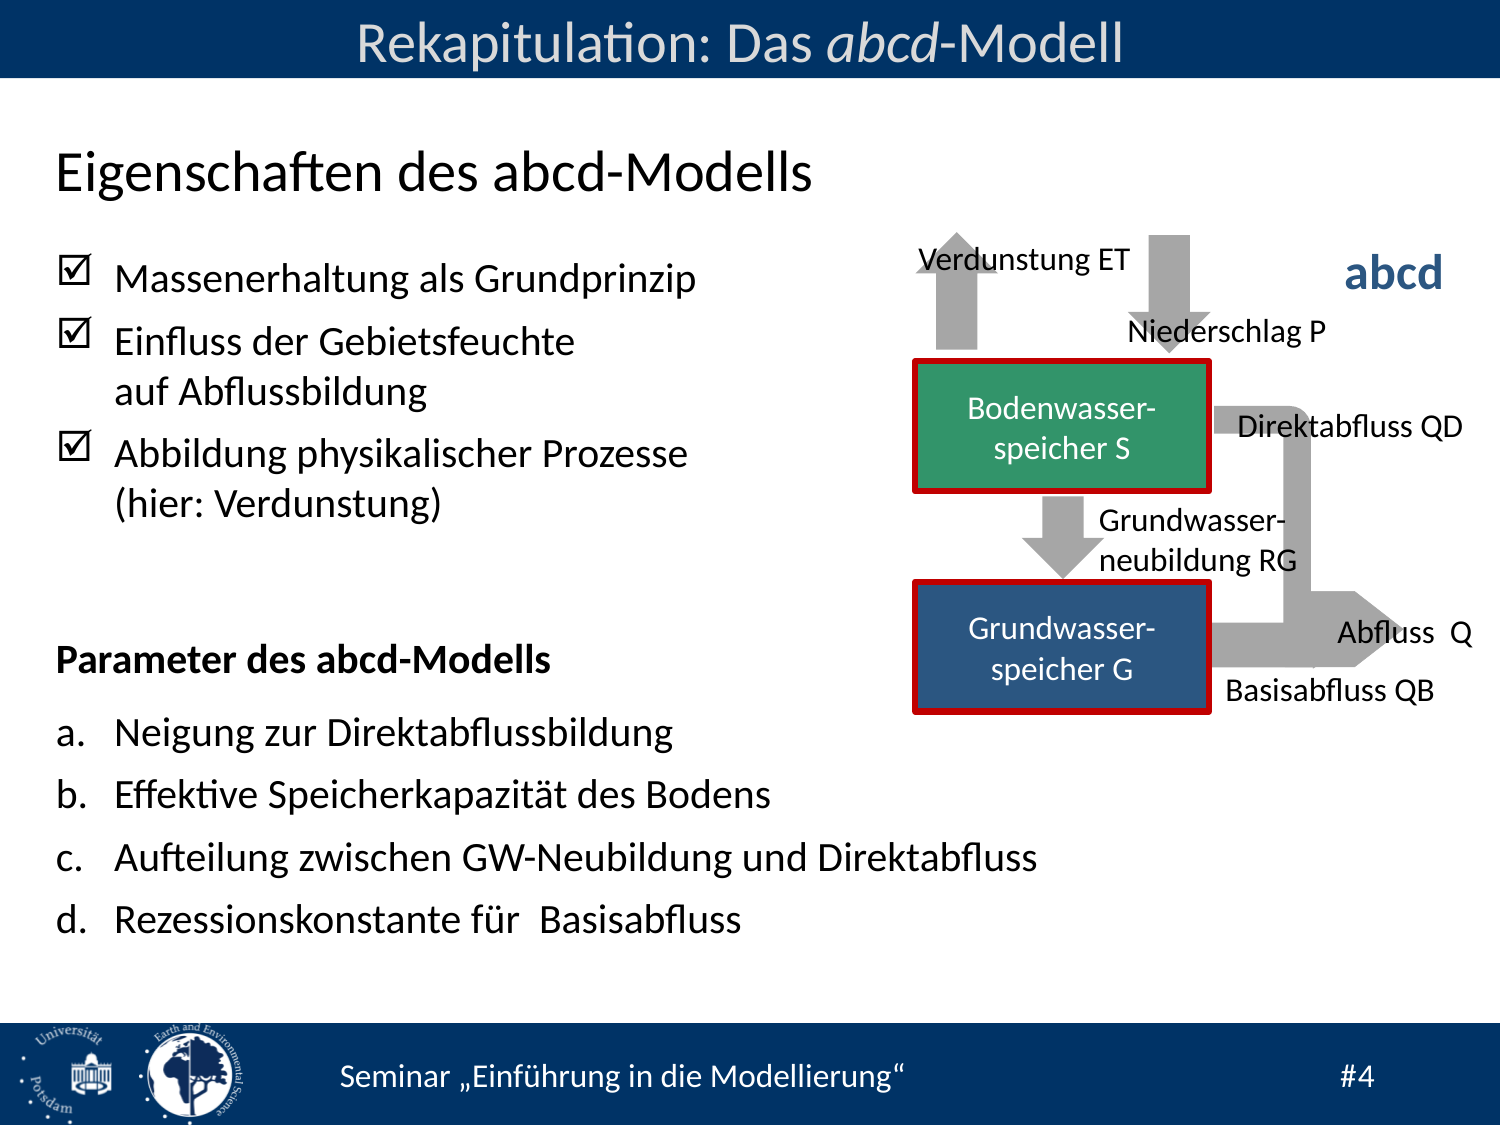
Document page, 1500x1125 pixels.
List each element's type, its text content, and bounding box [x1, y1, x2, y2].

text_box Niederschlag P [1073, 301, 1381, 357]
text_box Grundwasser- neubildung RG [1083, 490, 1439, 586]
text_box Massenerhaltung als Grundprinzip Einfluss der Gebietsfeuchte auf Abflussbildung Abbildung physikalischer Prozesse (hier: Verdunstung) [41, 243, 939, 534]
text_box Neigung zur Direktabflussbildung Effektive Speicherkapazität des Bodens Aufteilung zwischen GW-Neubildung und Direktabfluss Rezessionskonstante für Basisabfluss [41, 697, 1128, 950]
text_box Bodenwasser- speicher S [939, 361, 1209, 492]
text_box Direktabfluss QD [1222, 397, 1483, 452]
text_box Rekapitulation: Das abcd-Modell [0, 0, 1495, 75]
text_box [939, 285, 978, 350]
text_box Parameter des abcd-Modells [41, 624, 845, 690]
text_box [1210, 586, 1370, 660]
picture [139, 1023, 243, 1125]
text_box [1283, 452, 1311, 490]
text_box [1148, 235, 1190, 301]
text_box Abfluss Q [1322, 603, 1500, 659]
text_box Grundwasser- speicher G [915, 581, 1210, 712]
text_box [1214, 405, 1222, 434]
text_box Eigenschaften des abcd-Modells [41, 125, 845, 211]
text_box Verdunstung ET [903, 230, 1258, 285]
text_box abcd [1198, 231, 1459, 307]
text_box Basisabfluss QB [1210, 660, 1459, 716]
text_box [1021, 496, 1083, 580]
